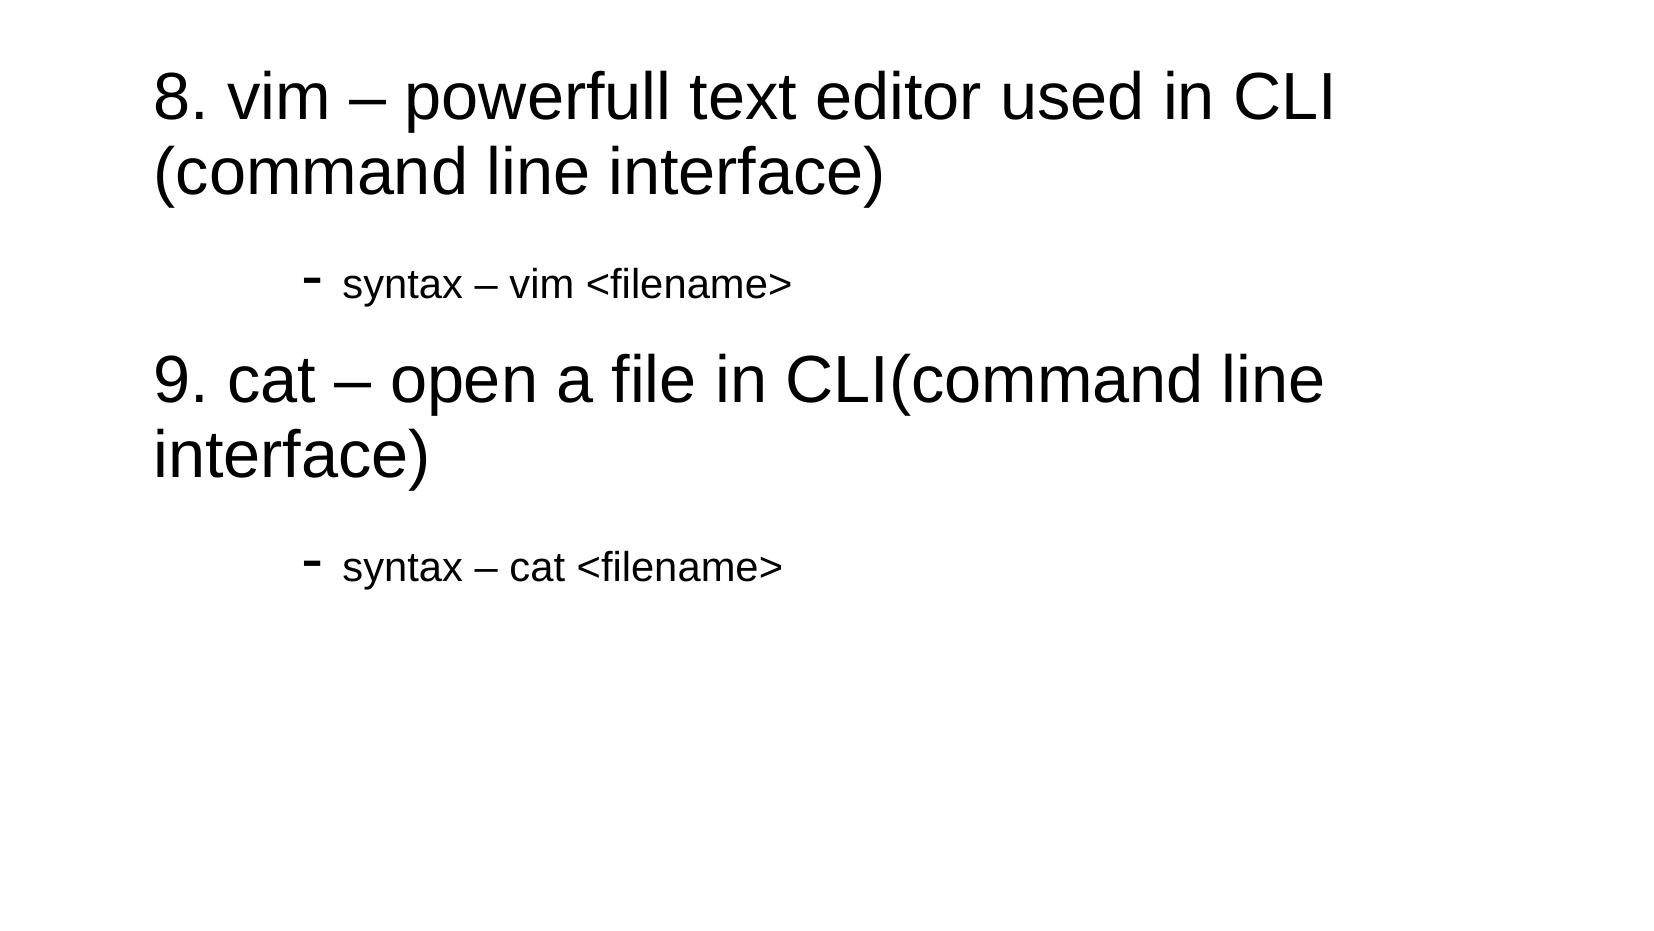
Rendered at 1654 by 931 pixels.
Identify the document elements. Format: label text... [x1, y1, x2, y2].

list 8. vim – powerfull text editor used in CLI (command line interface) - syntax – vim <filename> 9. cat – open a file in CLI(command line interface) - syntax – cat <filename> [82, 59, 1571, 898]
